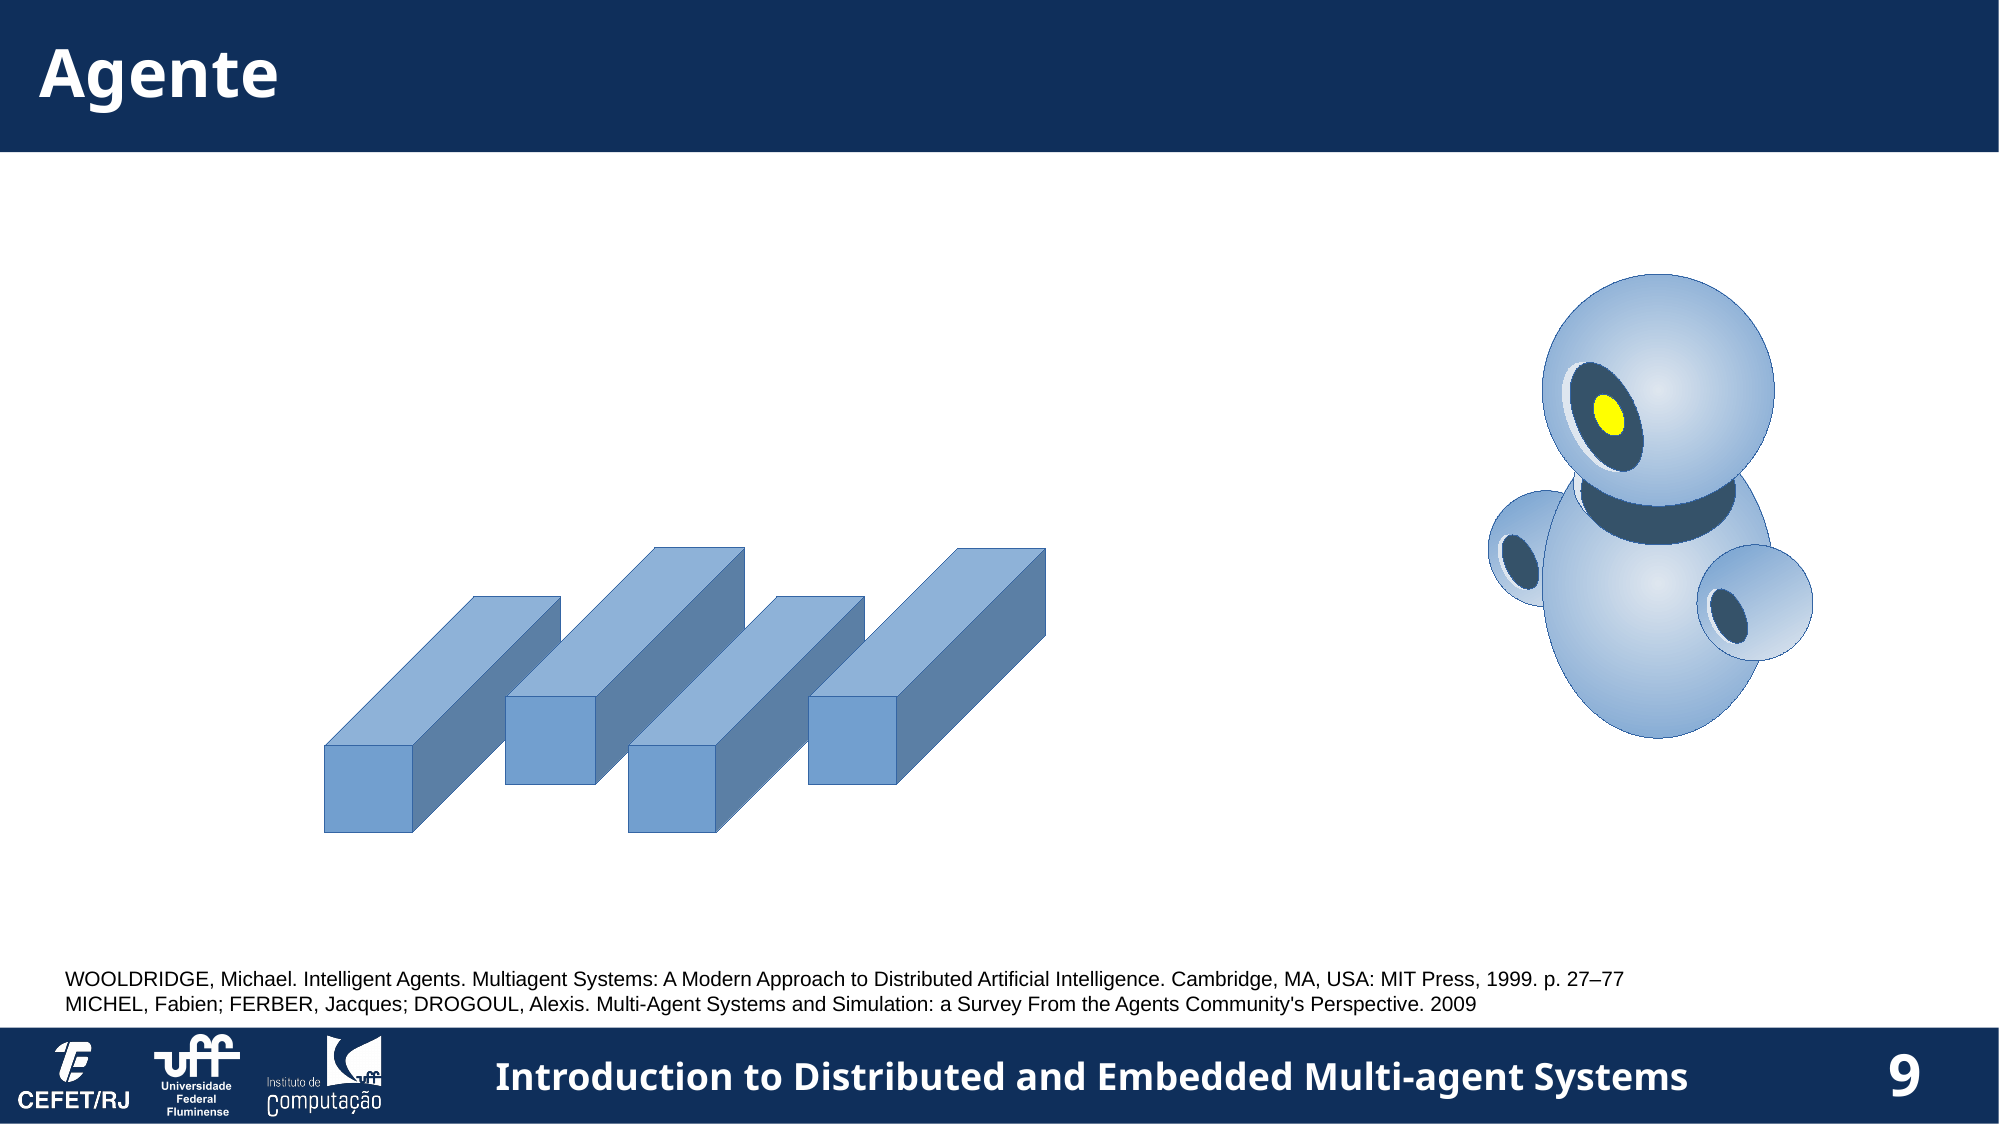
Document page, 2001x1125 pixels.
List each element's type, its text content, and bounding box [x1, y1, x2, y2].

text_box [325, 549, 1046, 833]
text_box WOOLDRIDGE, Michael. Intelligent Agents. Multiagent Systems: A Modern Approach to Distributed Artificial Intelligence. Cambridge, MA, USA: MIT Press, 1999. p. 27–77 MICHEL, Fabien; FERBER, Jacques; DROGOUL, Alexis. Multi-Agent Systems and Simulation: a Survey From the Agents Community's Perspective. 2009 [50, 958, 1969, 1024]
picture [153, 1033, 241, 1121]
picture [265, 1033, 383, 1117]
picture [18, 1021, 129, 1125]
text_box Agente [25, 23, 1999, 119]
text_box [1488, 274, 1813, 739]
